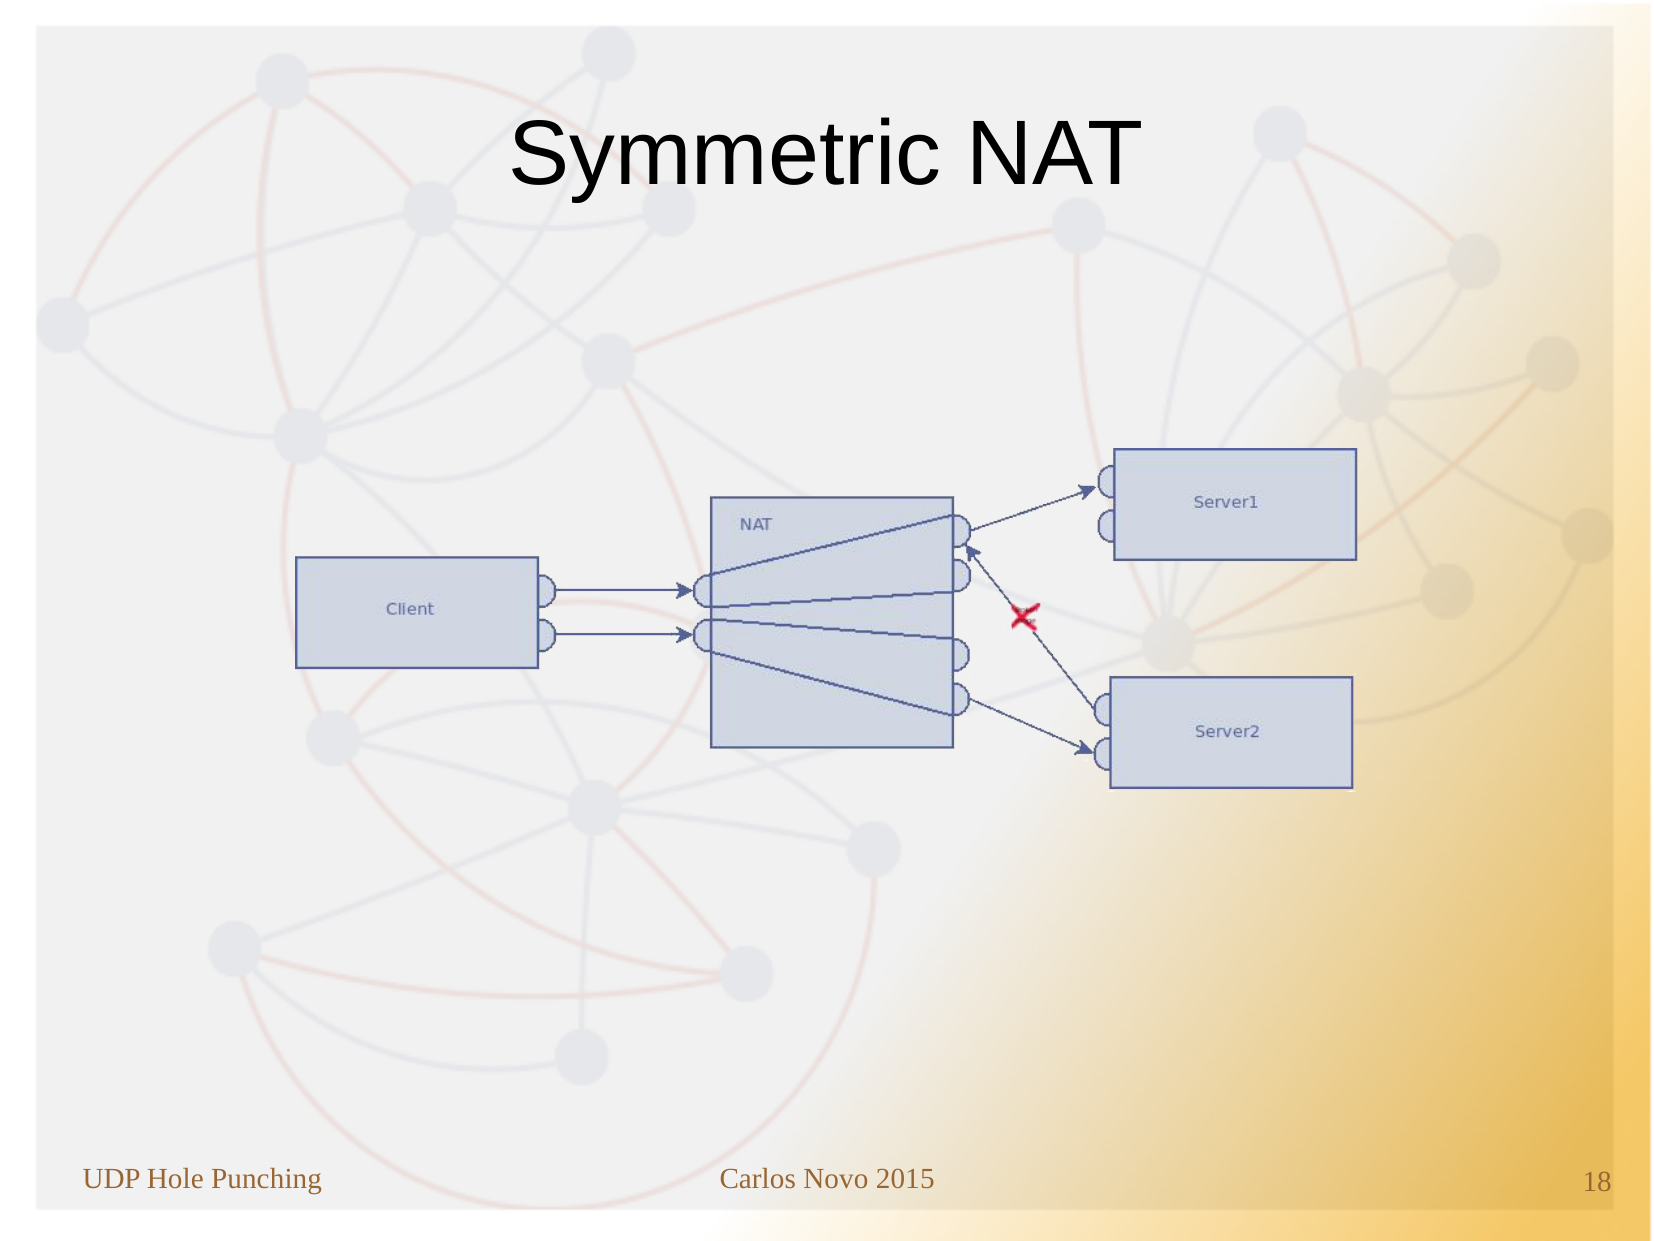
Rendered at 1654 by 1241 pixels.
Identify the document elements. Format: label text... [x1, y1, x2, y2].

title Symmetric NAT [82, 49, 1571, 257]
picture [0, 0, 1654, 1241]
